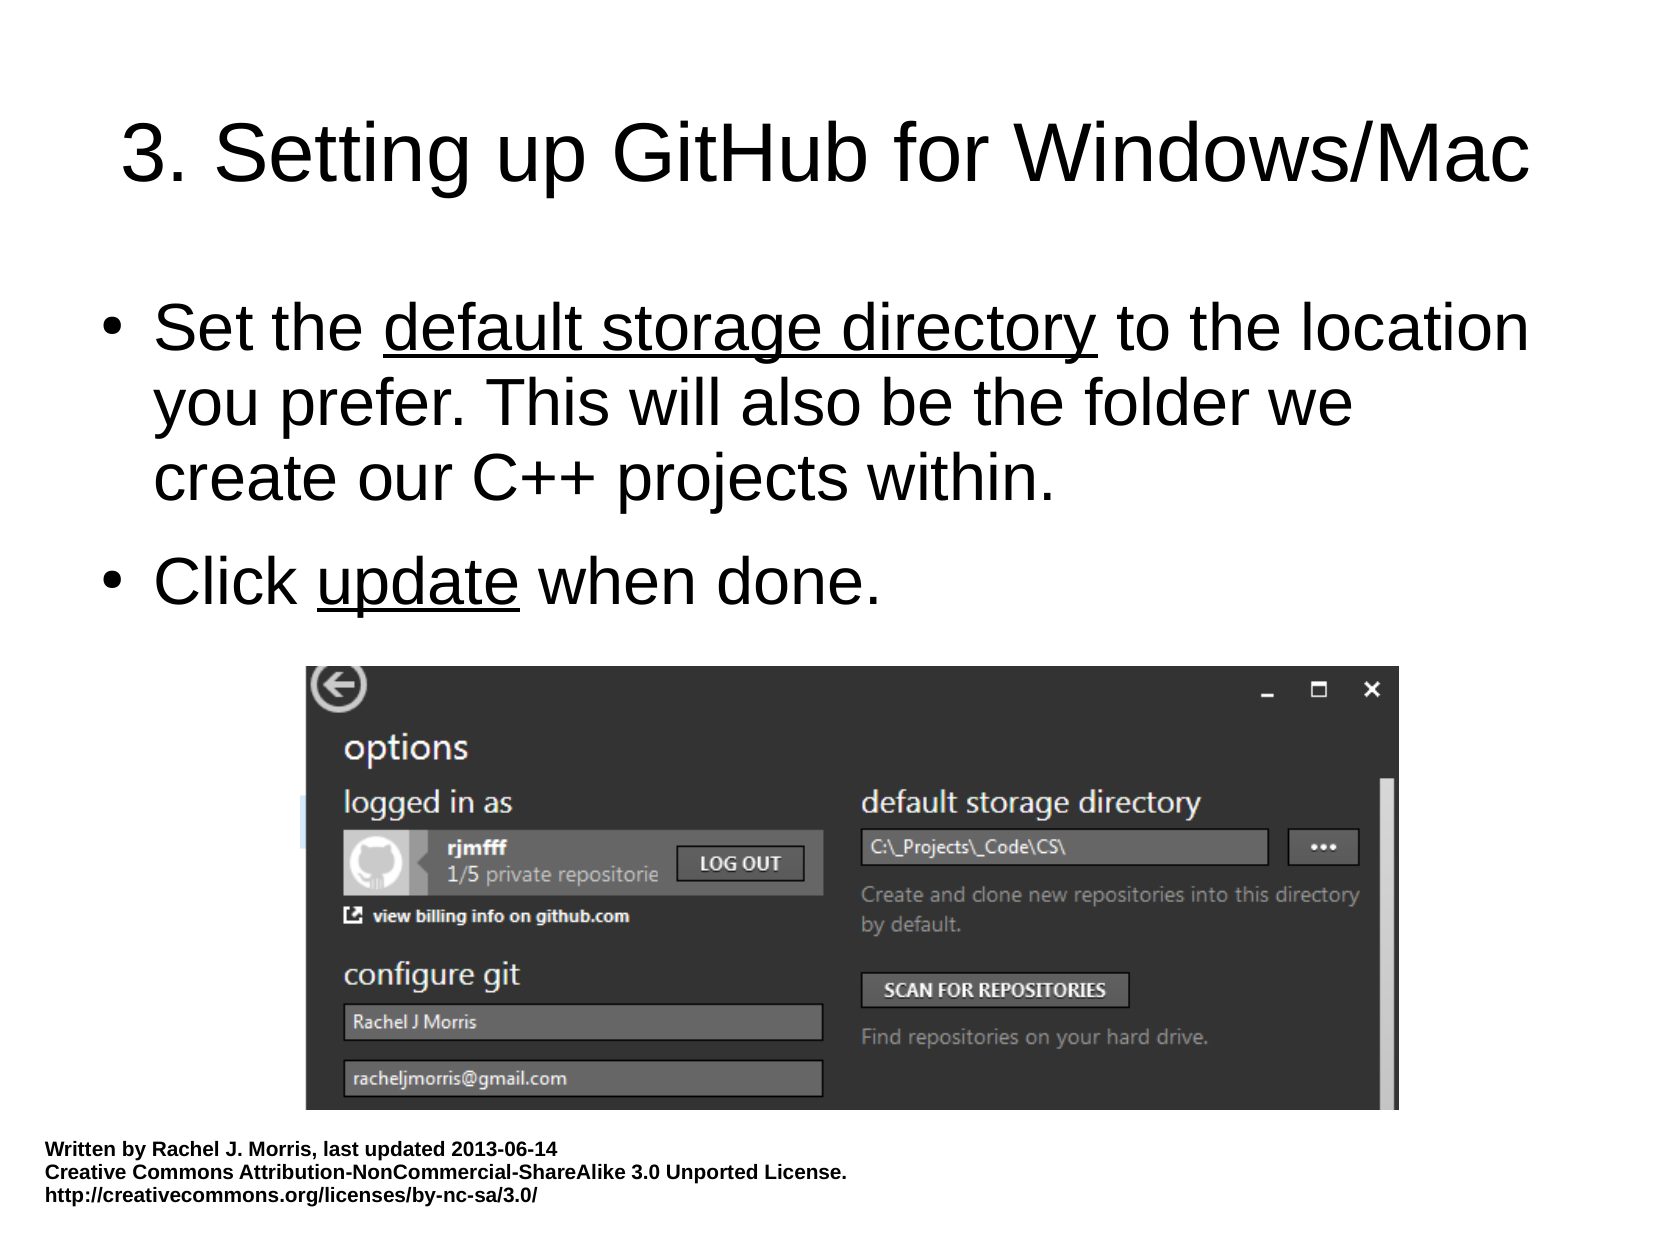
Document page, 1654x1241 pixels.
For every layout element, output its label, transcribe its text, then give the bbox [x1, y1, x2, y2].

title 3. Setting up GitHub for Windows/Mac [82, 49, 1571, 257]
picture [300, 666, 1399, 1111]
list Set the default storage directory to the location you prefer. This will also be the folder we create our C++ projects within. Click update when done. [82, 290, 1538, 1010]
